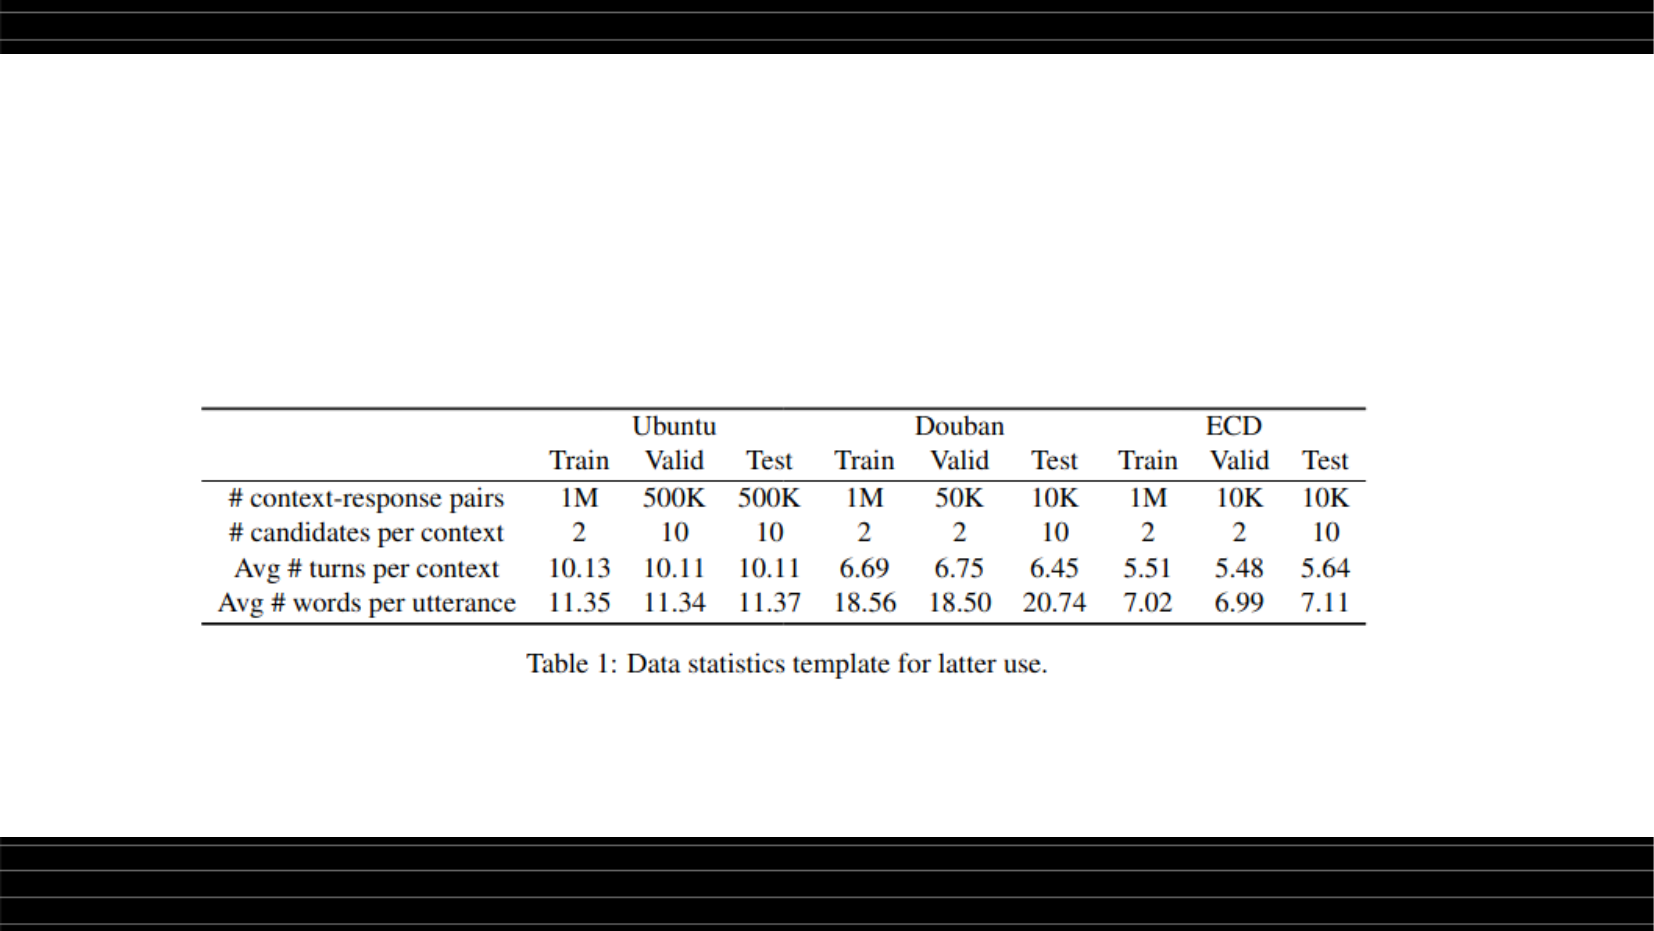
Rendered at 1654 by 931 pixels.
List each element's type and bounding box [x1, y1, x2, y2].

picture [150, 346, 1466, 691]
picture [0, 837, 1654, 931]
picture [0, 0, 1654, 54]
